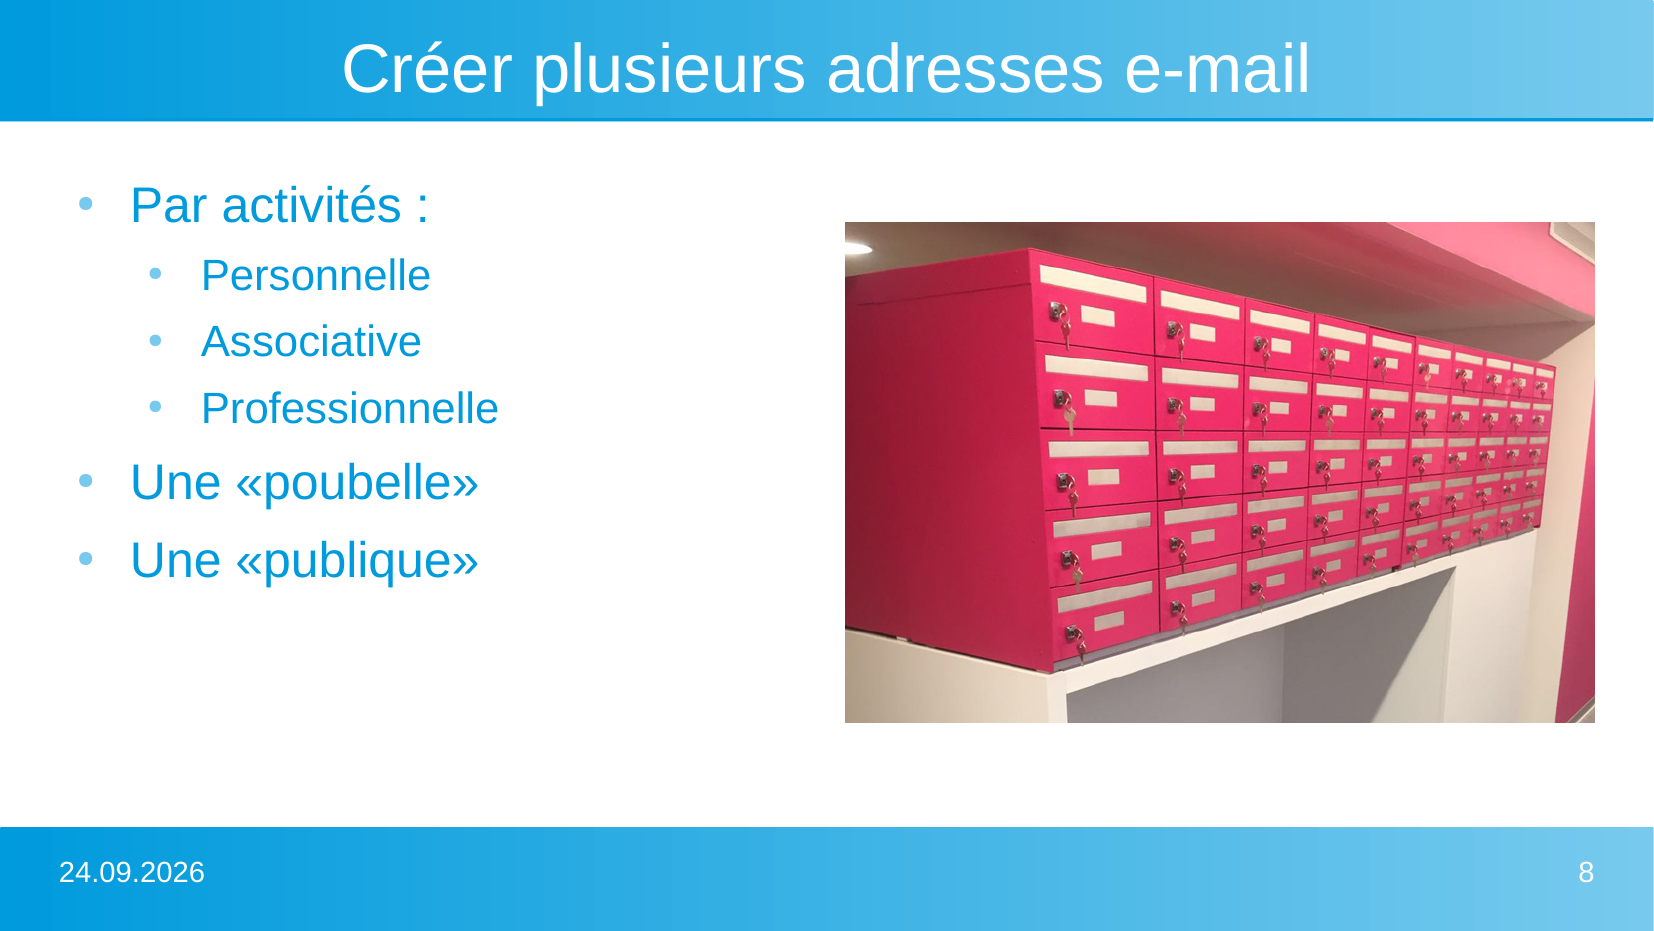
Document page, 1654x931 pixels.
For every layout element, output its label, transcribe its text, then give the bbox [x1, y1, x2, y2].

picture [845, 222, 1595, 723]
title Créer plusieurs adresses e-mail [59, 29, 1595, 108]
list Par activités : Personnelle Associative Professionnelle Une «poubelle» Une «publique» [59, 177, 809, 768]
